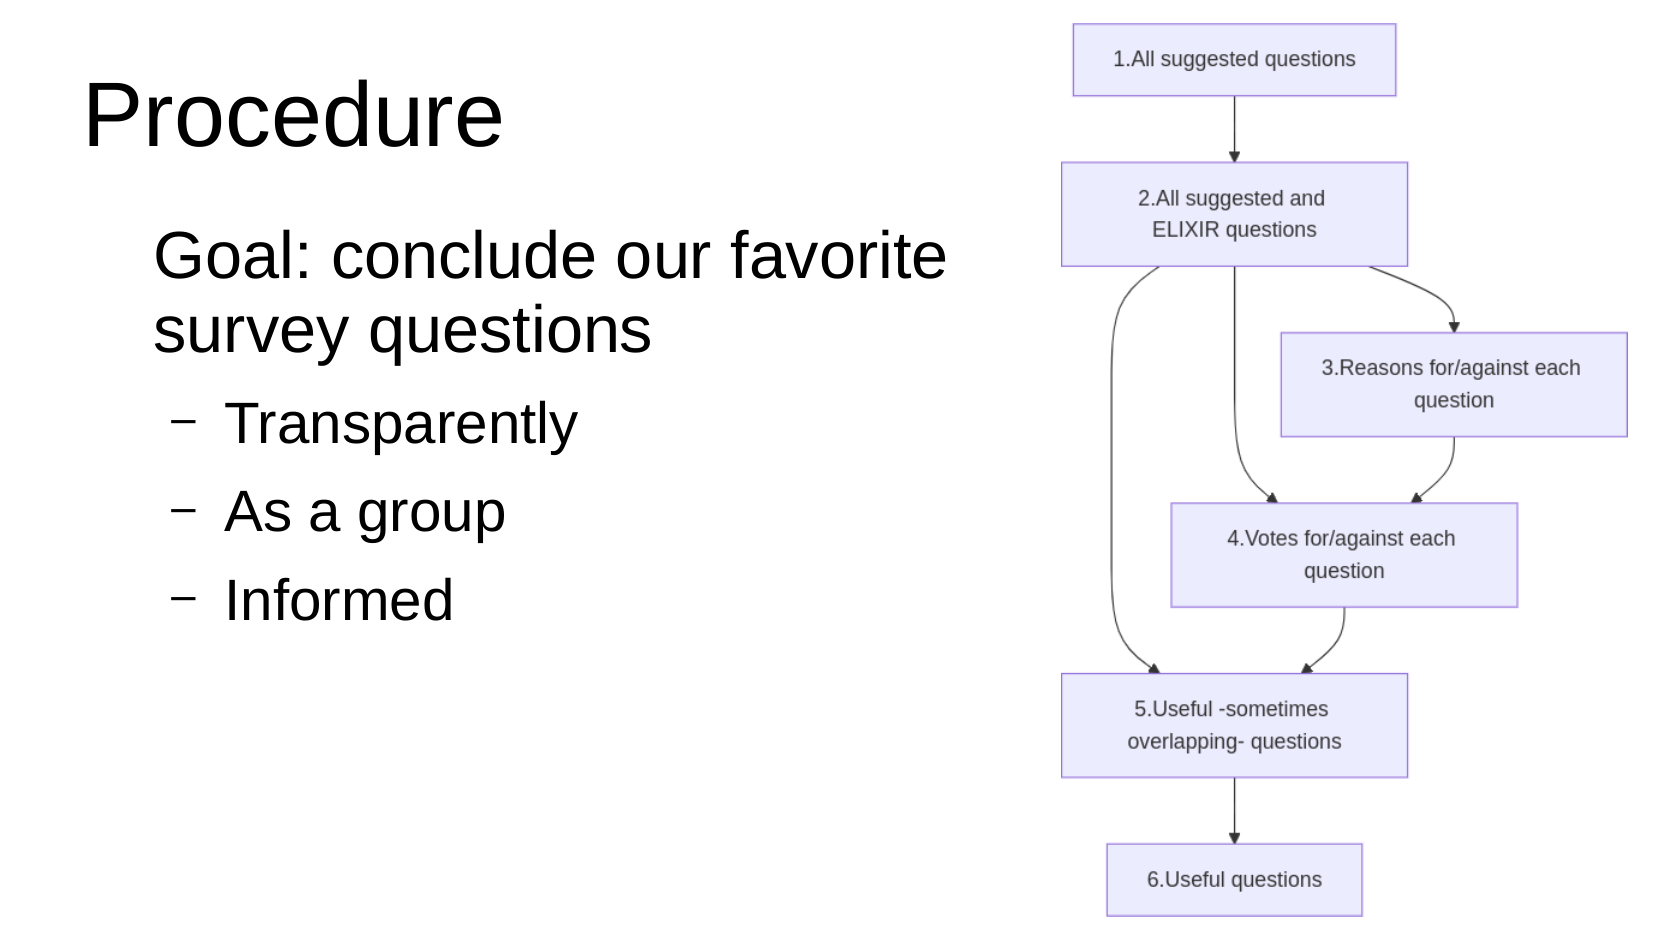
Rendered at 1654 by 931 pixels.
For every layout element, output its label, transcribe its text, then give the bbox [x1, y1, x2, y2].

list Goal: conclude our favorite survey questions Transparently As a group Informed [82, 217, 1013, 757]
picture [1061, 23, 1628, 917]
title Procedure [82, 37, 1061, 193]
